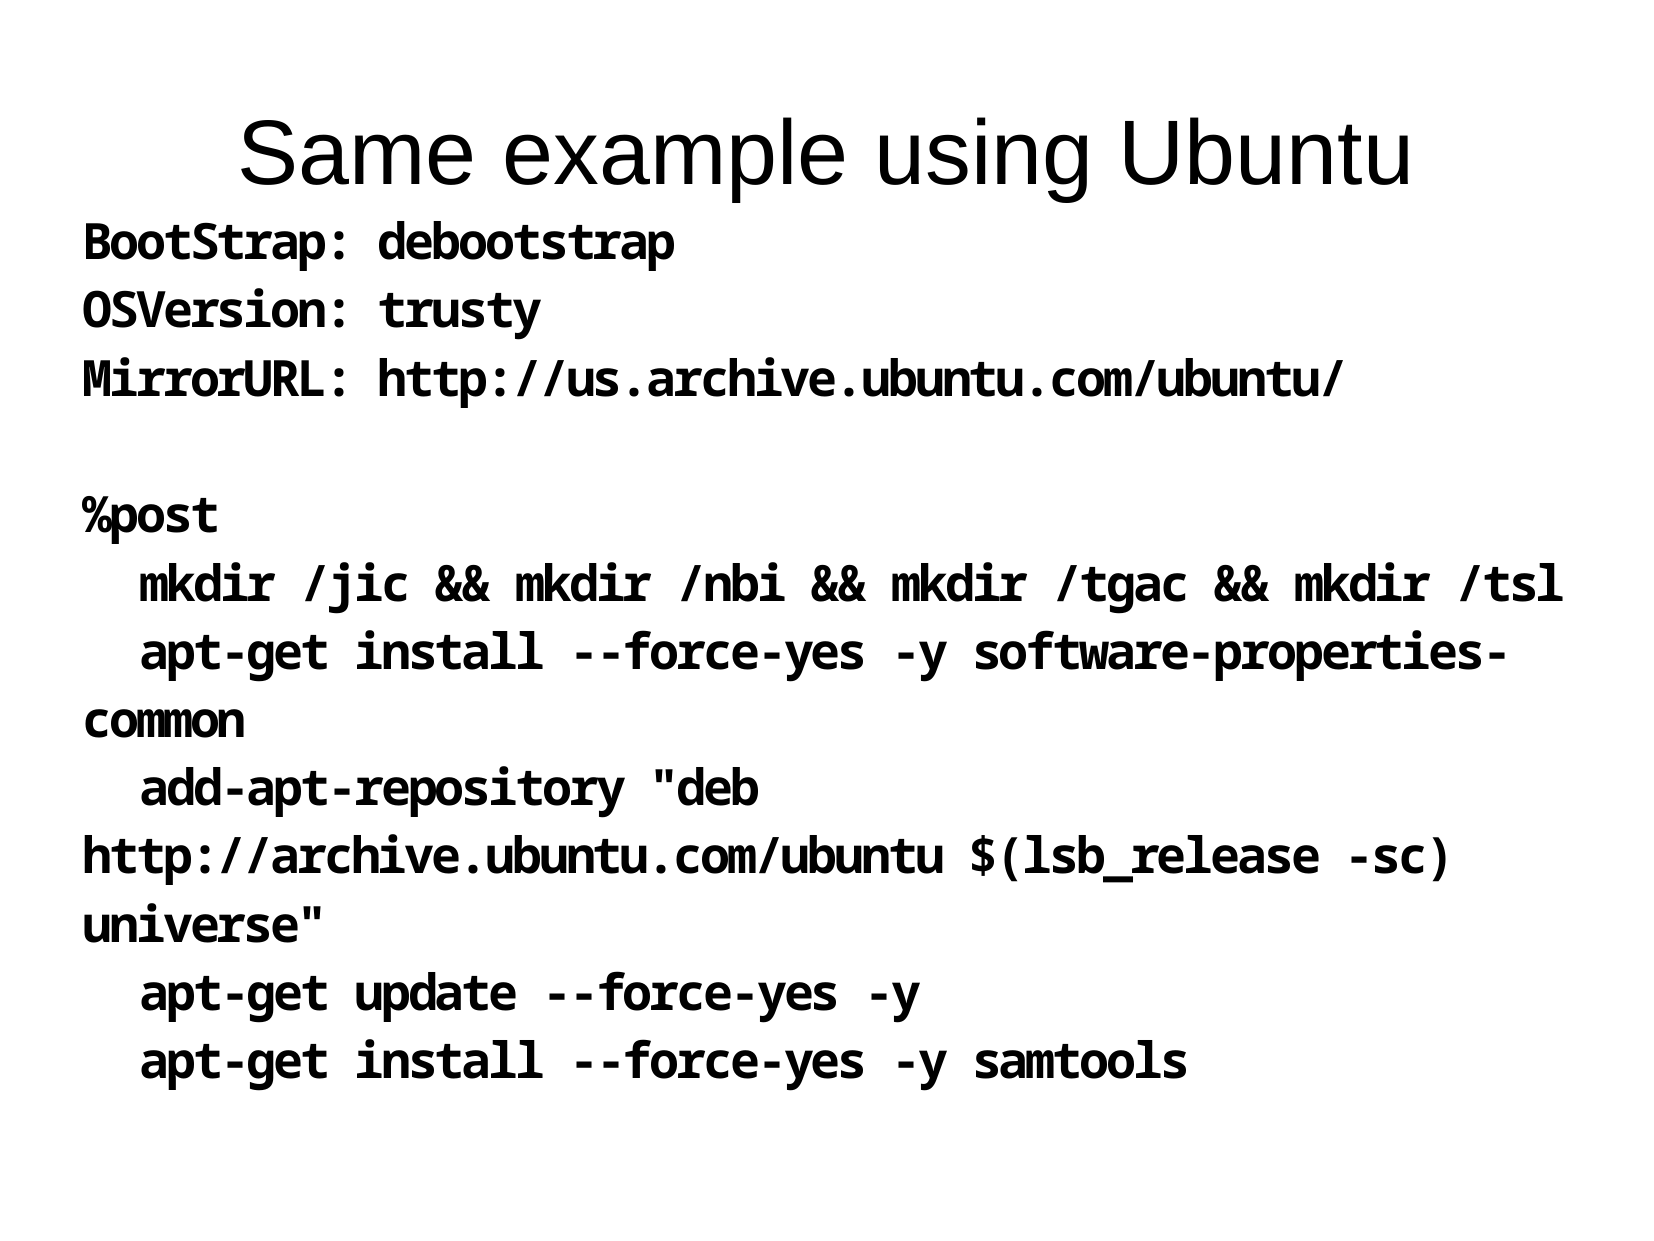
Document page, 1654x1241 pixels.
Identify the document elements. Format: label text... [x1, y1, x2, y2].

subtitle BootStrap: debootstrap OSVersion: trusty MirrorURL: http://us.archive.ubuntu.com/ubuntu/ %post mkdir /jic && mkdir /nbi && mkdir /tgac && mkdir /tsl apt-get install --force-yes -y software-properties-common add-apt-repository "deb http://archive.ubuntu.com/ubuntu $(lsb_release -sc) universe" apt-get update --force-yes -y apt-get install --force-yes -y samtools [82, 278, 1571, 1021]
title Same example using Ubuntu [82, 49, 1571, 257]
